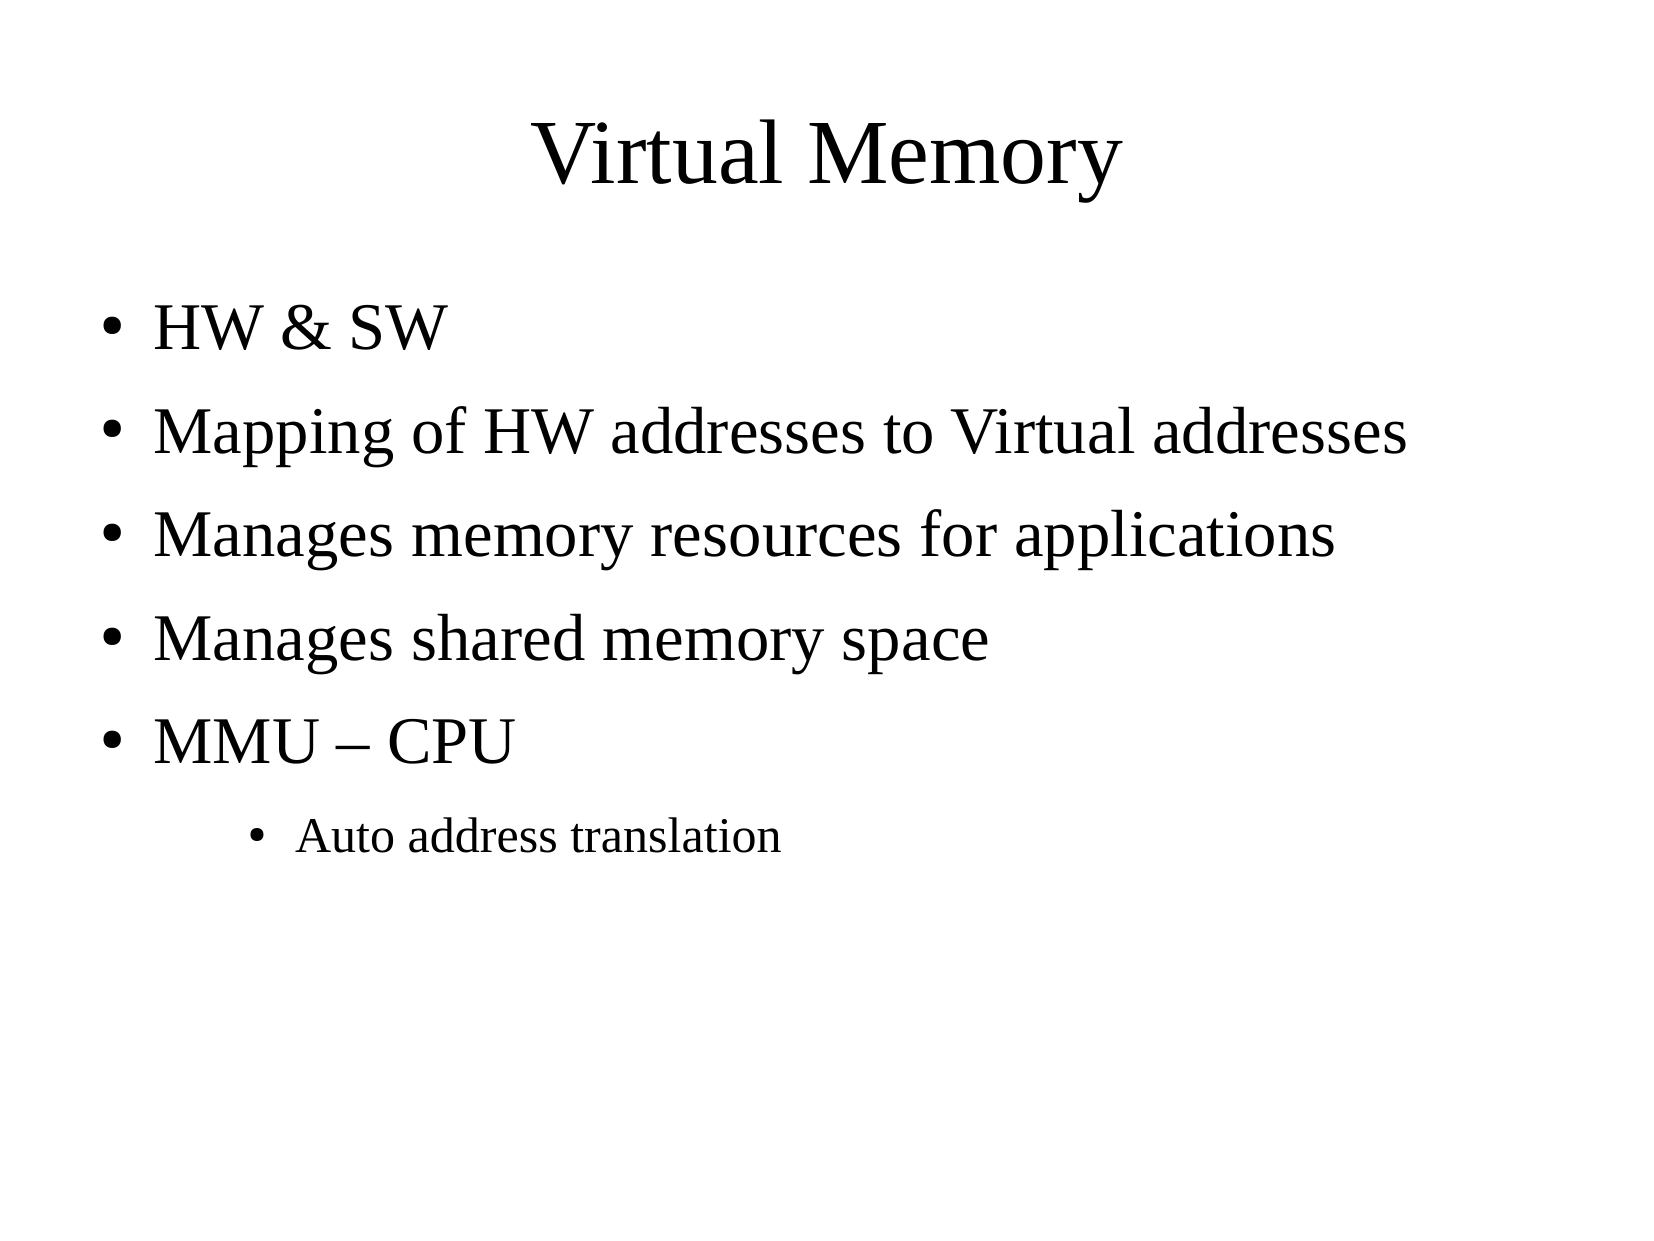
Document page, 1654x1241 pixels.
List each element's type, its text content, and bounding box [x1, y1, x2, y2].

list HW & SW Mapping of HW addresses to Virtual addresses Manages memory resources for applications Manages shared memory space MMU – CPU Auto address translation [82, 290, 1571, 1010]
title Virtual Memory [82, 49, 1571, 257]
